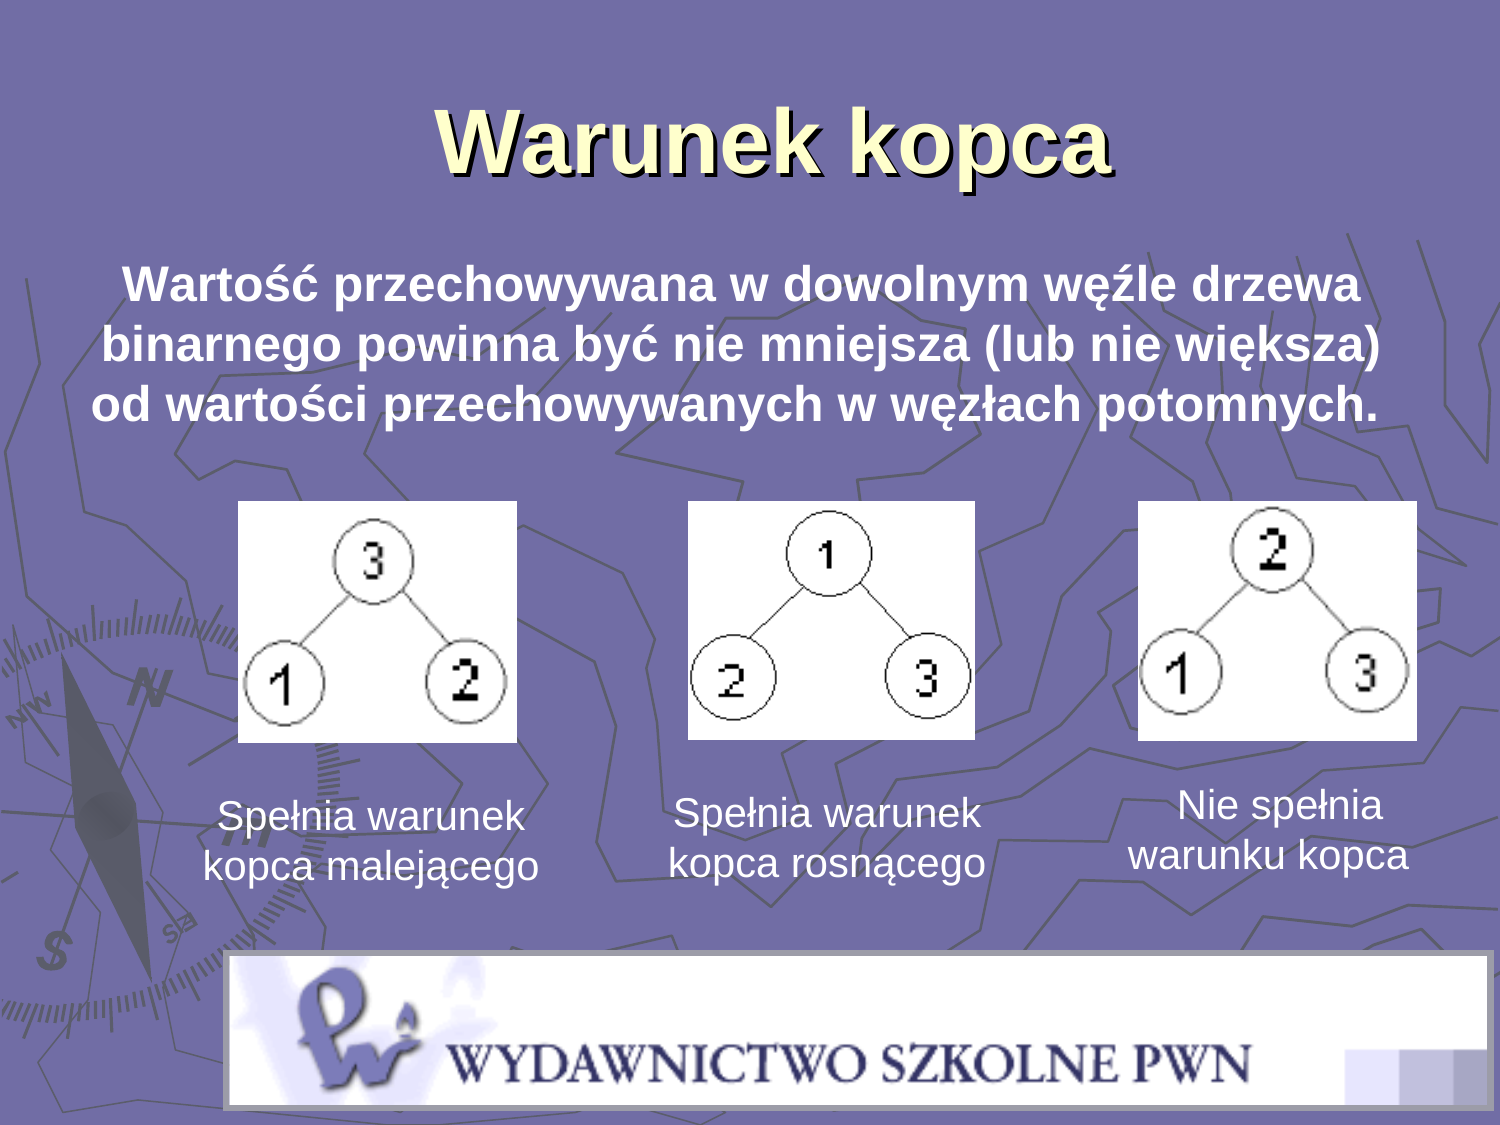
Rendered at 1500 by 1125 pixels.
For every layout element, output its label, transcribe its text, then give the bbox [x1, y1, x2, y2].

text_box Spełnia warunek kopca rosnącego [633, 778, 1022, 894]
chart [239, 503, 515, 741]
chart [689, 503, 973, 738]
text_box Wartość przechowywana w dowolnym węźle drzewa binarnego powinna być nie mniejsza (lub nie większa) od wartości przechowywanych w węzłach potomnych. [64, 243, 1419, 439]
chart [1139, 503, 1415, 739]
picture [229, 956, 1487, 1105]
title Warunek kopca [135, 42, 1411, 231]
text_box Spełnia warunek kopca malejącego [177, 781, 565, 897]
text_box Nie spełnia warunku kopca [1080, 770, 1469, 887]
